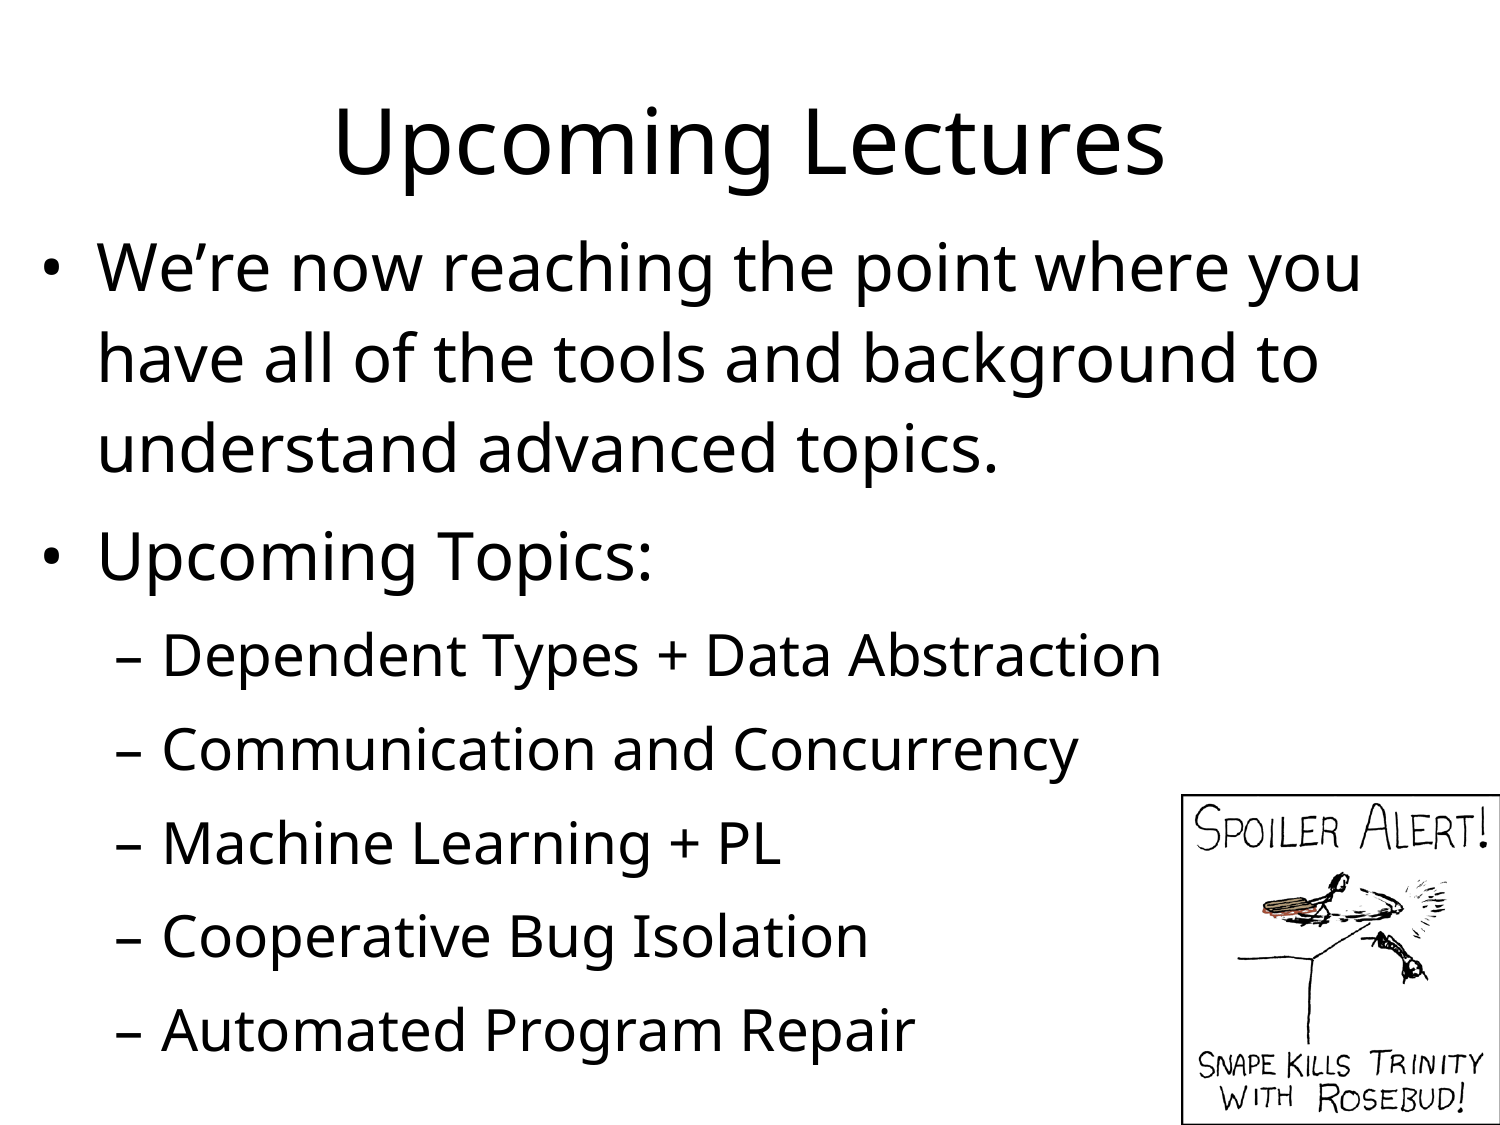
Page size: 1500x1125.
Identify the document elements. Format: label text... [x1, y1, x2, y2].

picture [1181, 794, 1500, 1125]
title Upcoming Lectures [24, 45, 1476, 212]
list We’re now reaching the point where you have all of the tools and background to understand advanced topics. Upcoming Topics: Dependent Types + Data Abstraction Communication and Concurrency Machine Learning + PL Cooperative Bug Isolation Automated Program Repair [24, 212, 1476, 1101]
